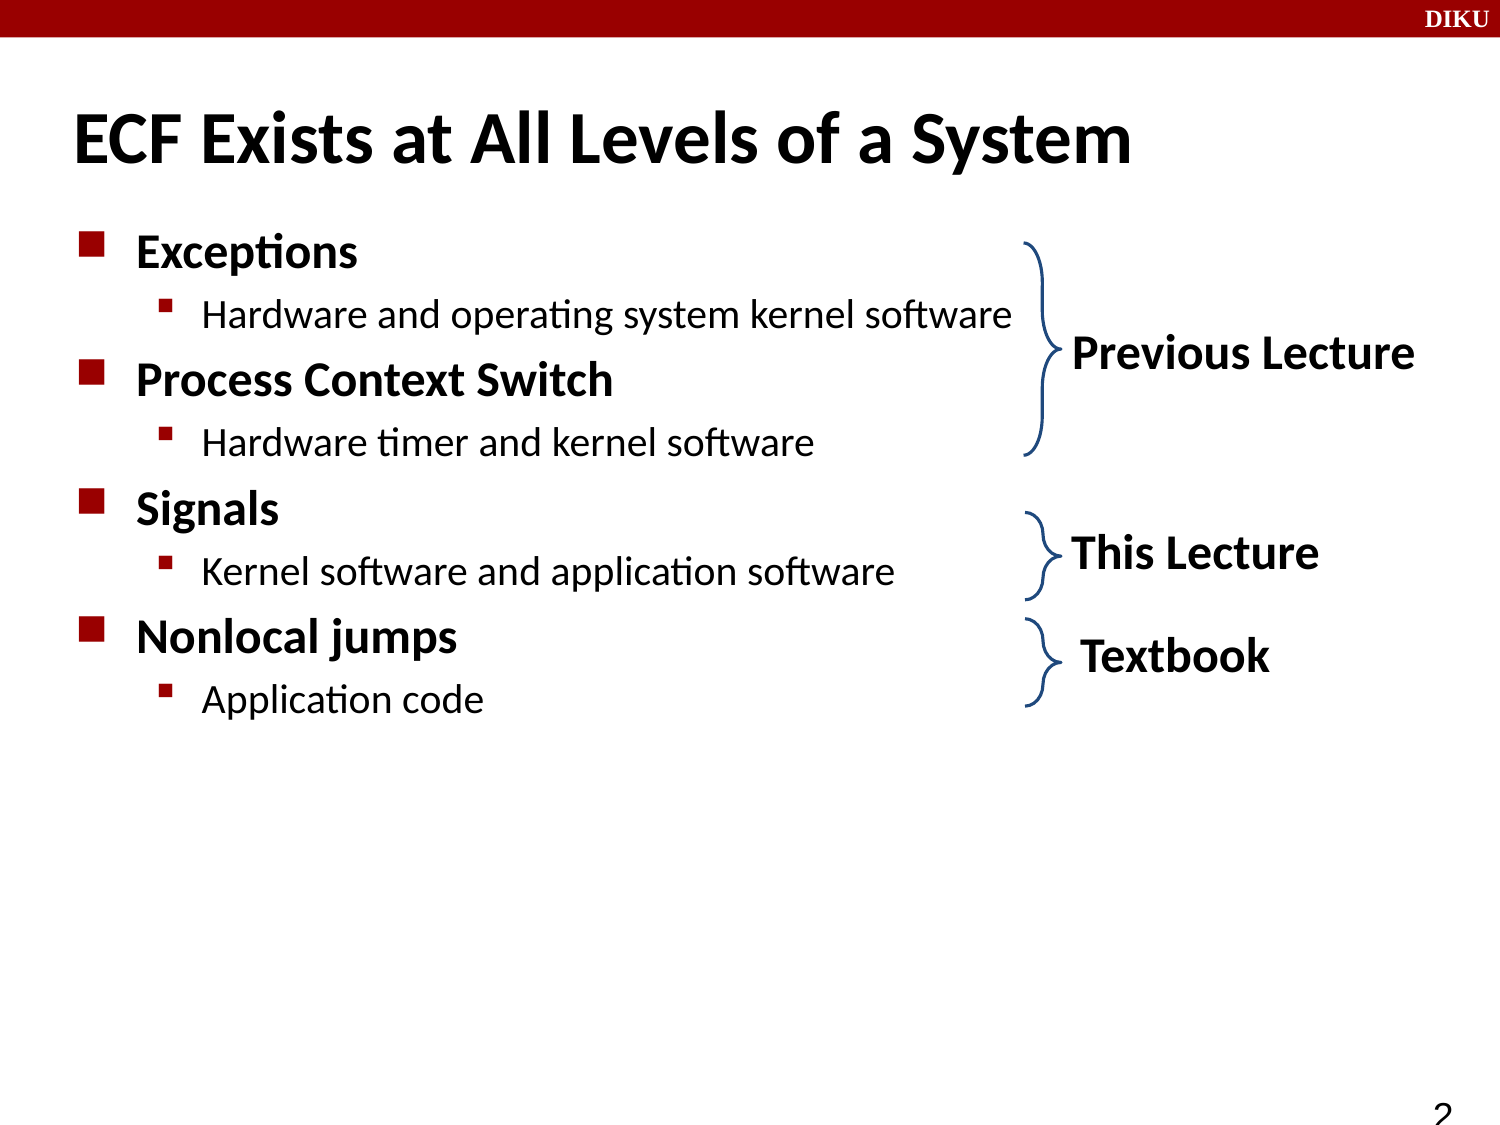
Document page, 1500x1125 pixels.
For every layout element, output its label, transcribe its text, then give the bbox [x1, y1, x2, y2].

text_box ECF Exists at All Levels of a System [58, 71, 1304, 197]
text_box This Lecture [1063, 511, 1328, 587]
text_box Previous Lecture [1064, 311, 1424, 387]
text_box Textbook [1072, 614, 1289, 690]
text_box Exceptions Hardware and operating system kernel software Process Context Switch Hardware timer and kernel software Signals Kernel software and application software Nonlocal jumps Application code [65, 210, 1361, 1027]
